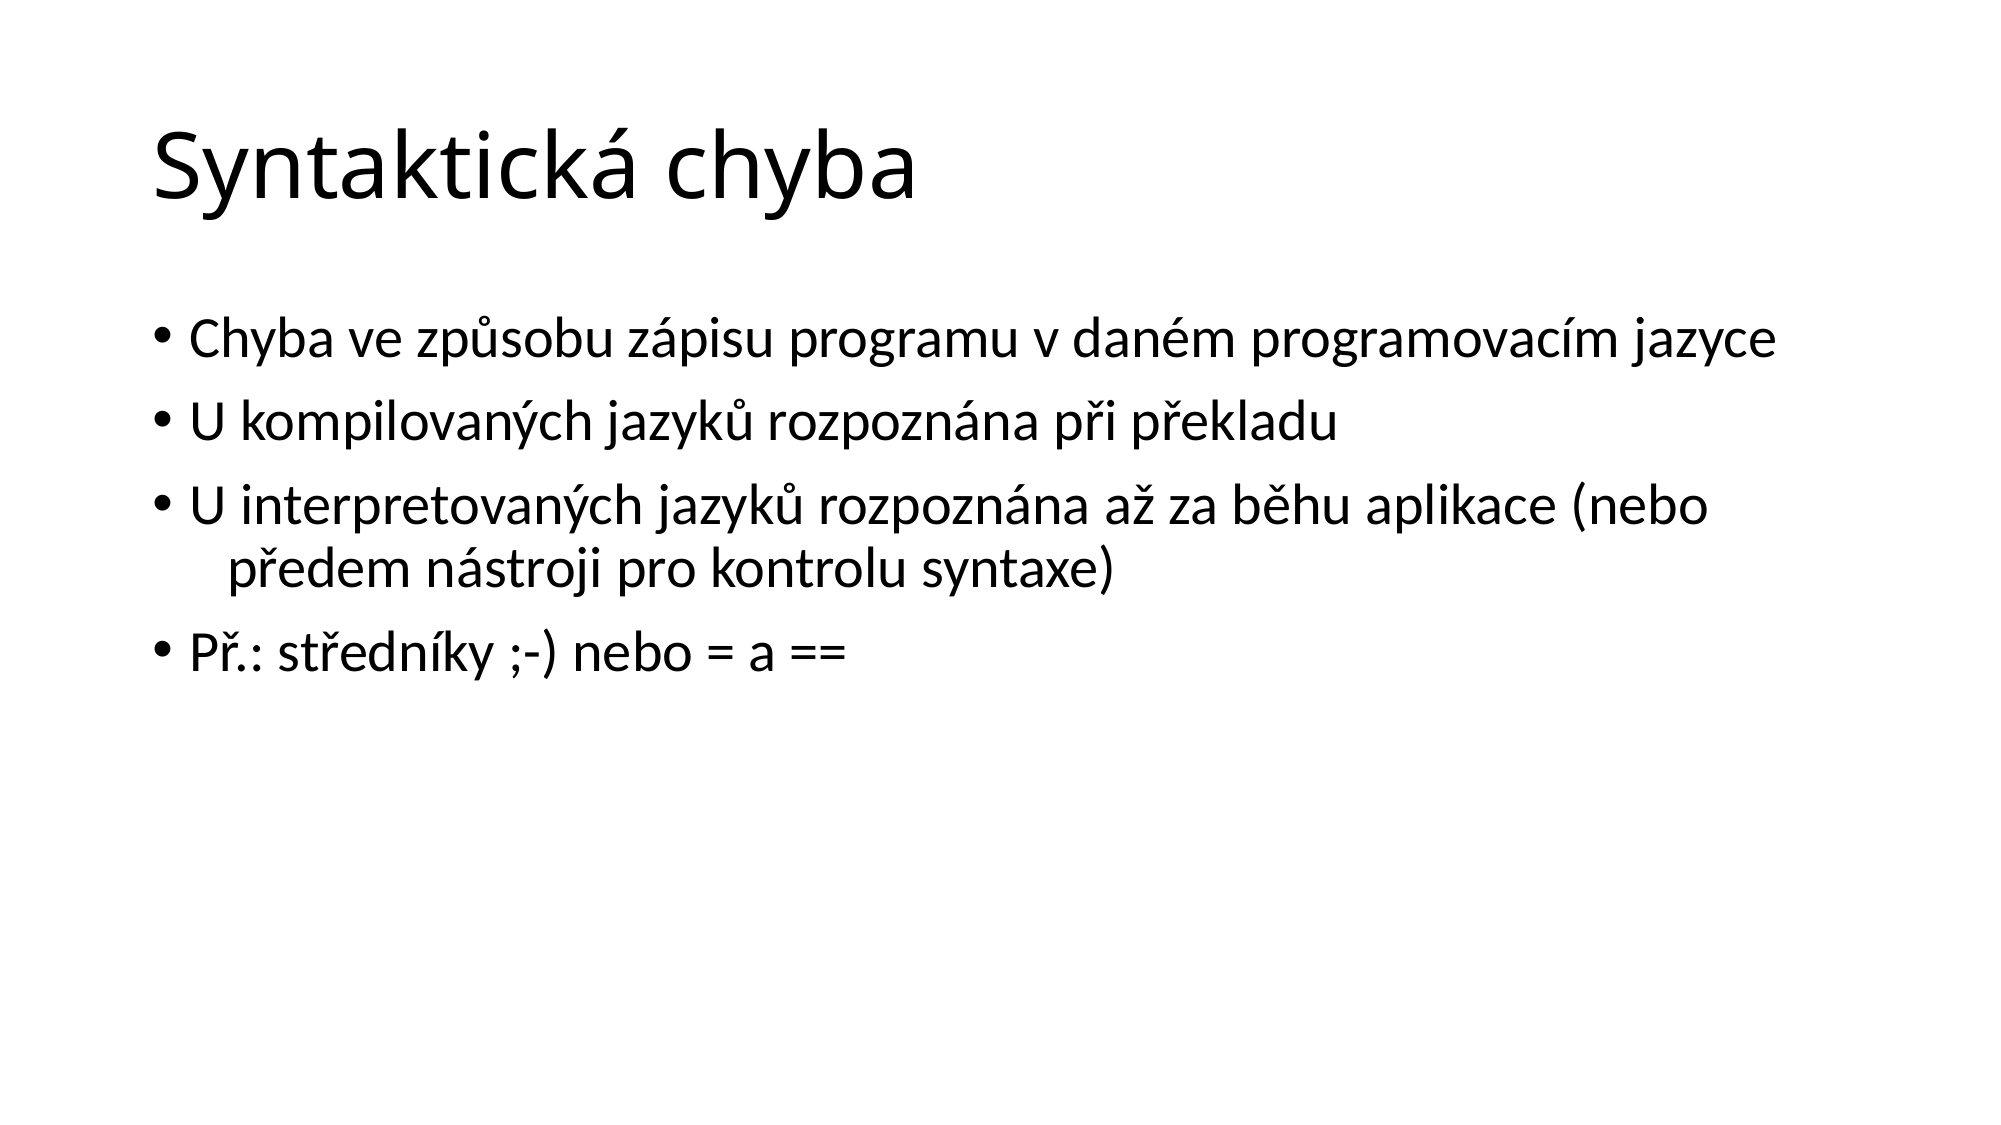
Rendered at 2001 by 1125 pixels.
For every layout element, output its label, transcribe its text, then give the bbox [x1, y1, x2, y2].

list Chyba ve způsobu zápisu programu v daném programovacím jazyce U kompilovaných jazyků rozpoznána při překladu U interpretovaných jazyků rozpoznána až za běhu aplikace (nebo předem nástroji pro kontrolu syntaxe) Př.: středníky ;-) nebo = a == [137, 299, 1863, 1014]
title Syntaktická chyba [137, 59, 1863, 278]
